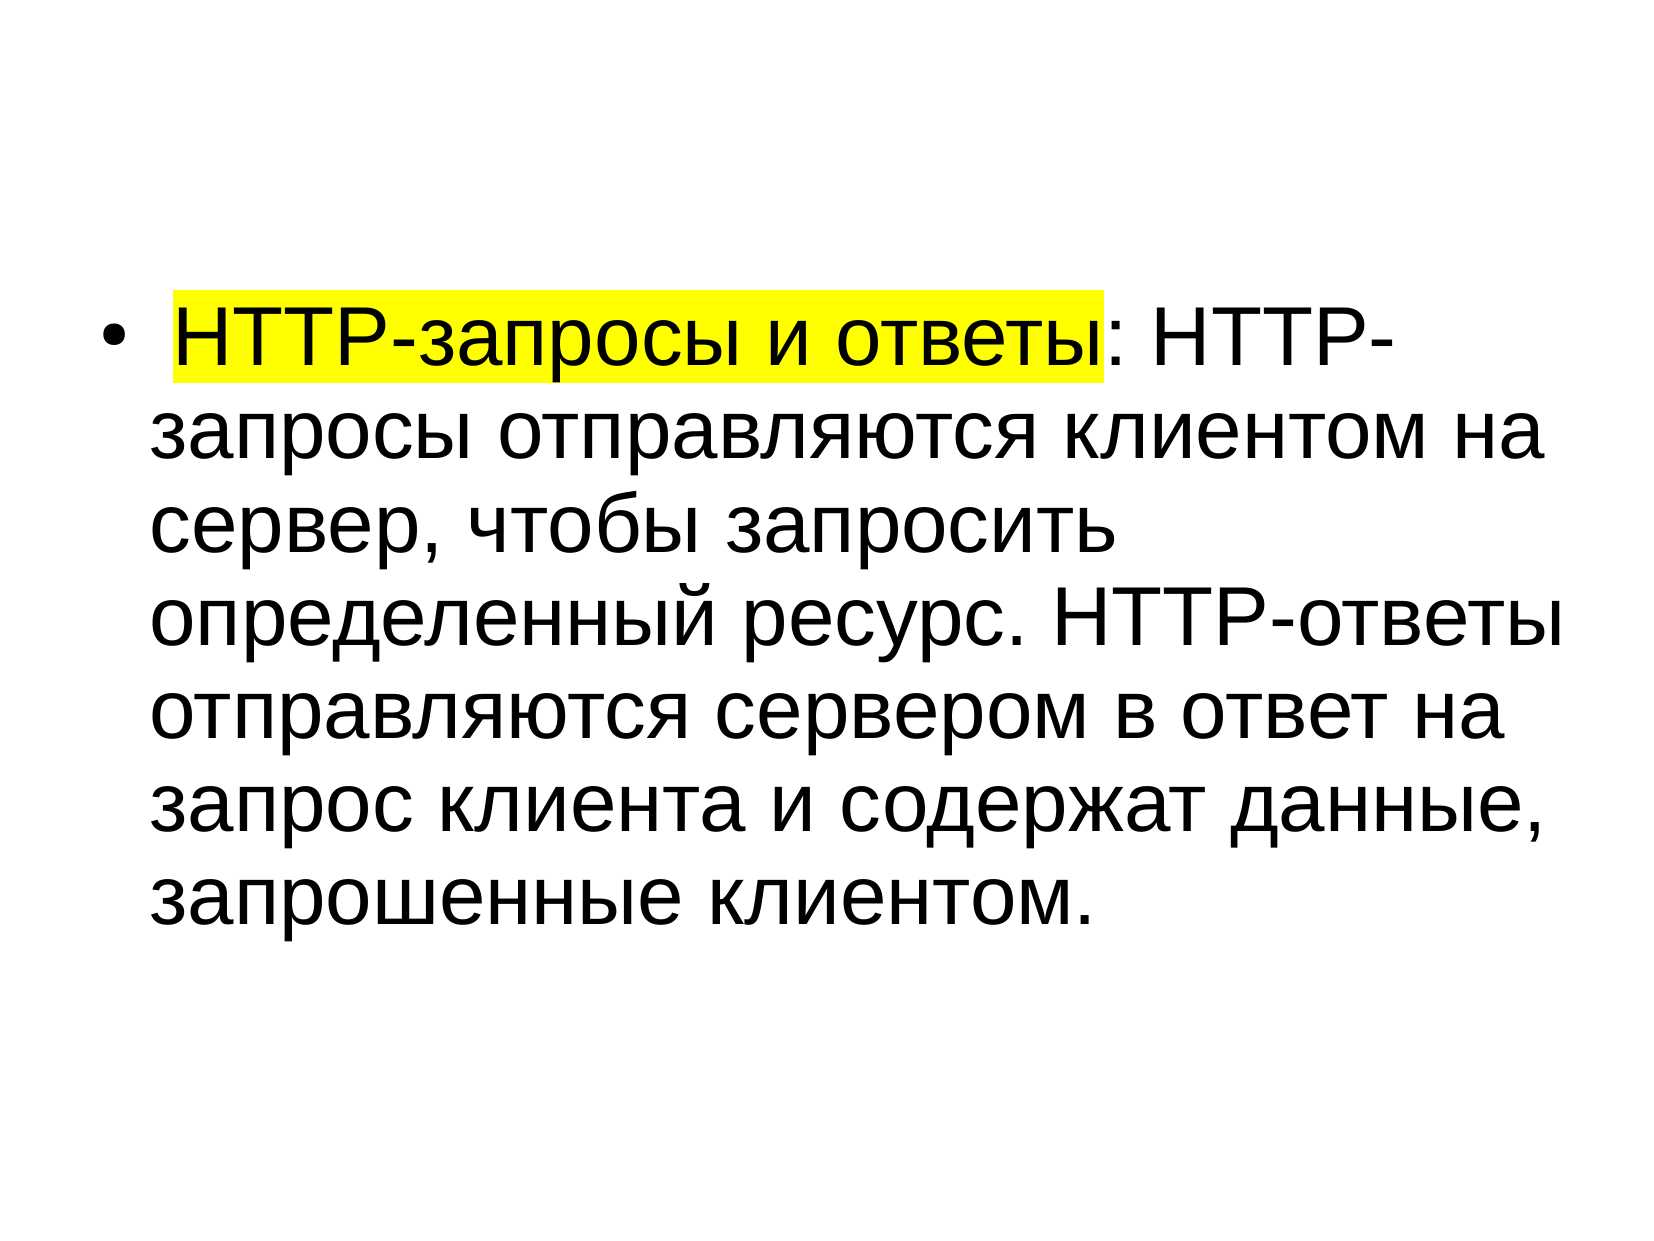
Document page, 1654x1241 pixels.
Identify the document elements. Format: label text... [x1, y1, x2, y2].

list HTTP-запросы и ответы: HTTP-запросы отправляются клиентом на сервер, чтобы запросить определенный ресурс. HTTP-ответы отправляются сервером в ответ на запрос клиента и содержат данные, запрошенные клиентом. [82, 290, 1571, 1010]
